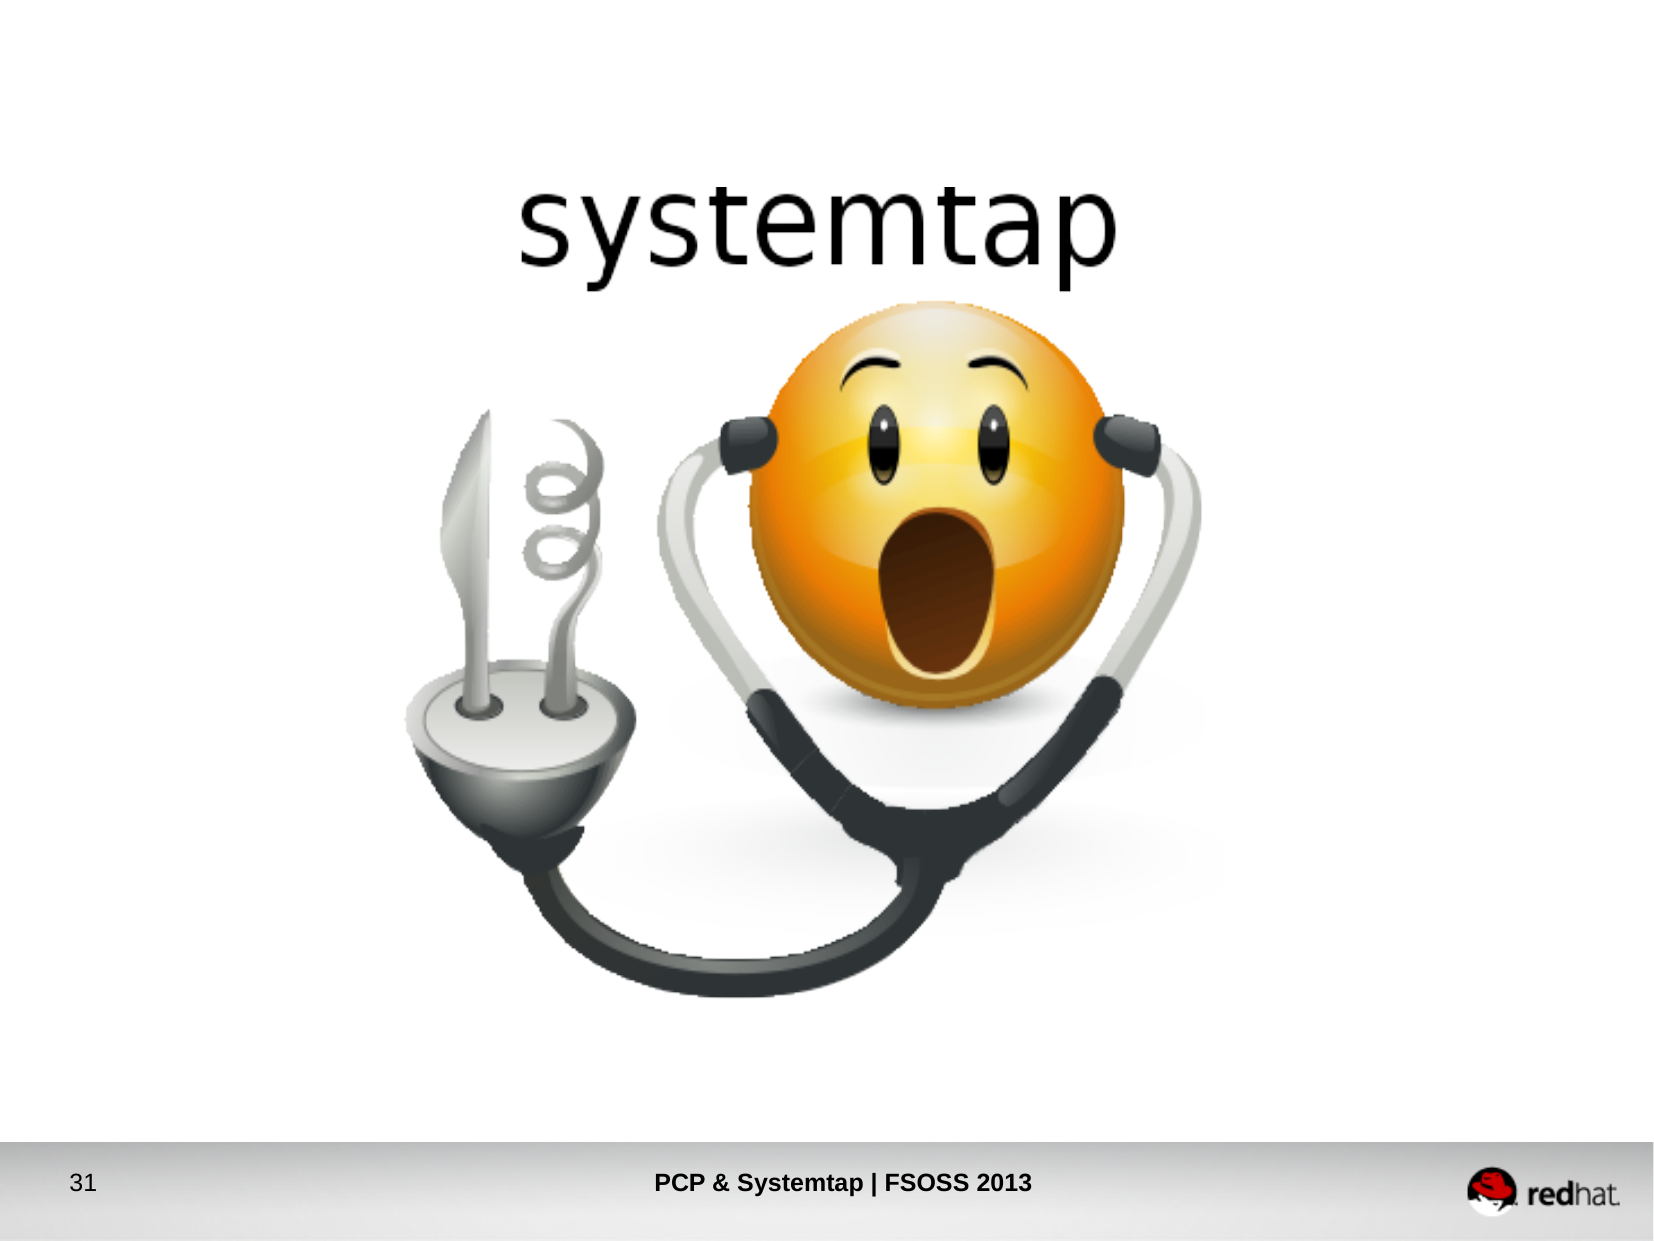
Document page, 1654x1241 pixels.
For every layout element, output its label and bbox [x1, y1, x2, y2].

picture [375, 187, 1225, 1051]
picture [0, 1142, 1654, 1241]
